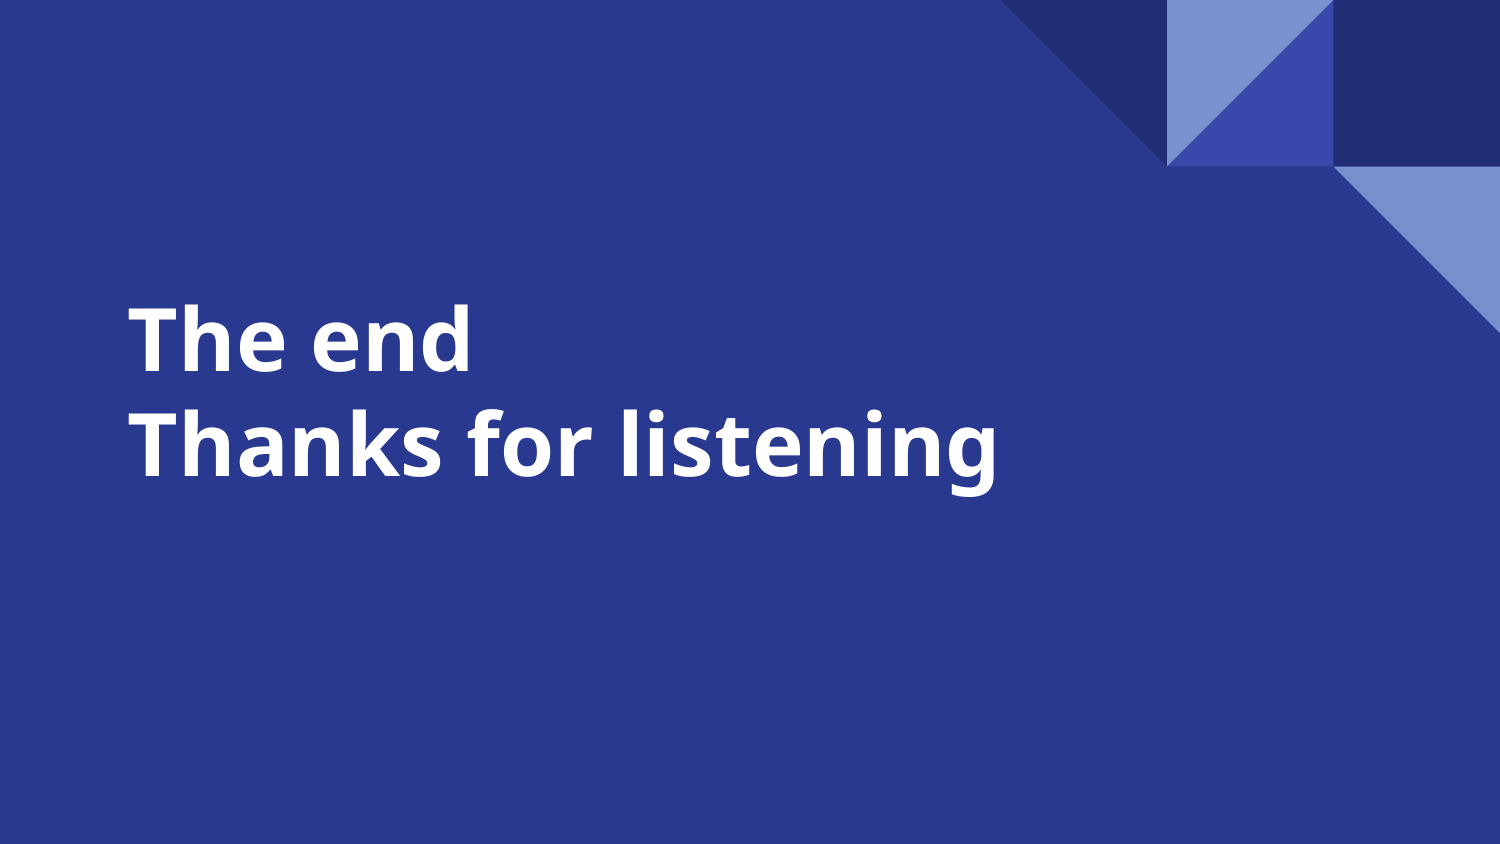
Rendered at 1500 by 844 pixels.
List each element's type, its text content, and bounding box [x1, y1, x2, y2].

title The end Thanks for listening [112, 187, 1207, 592]
